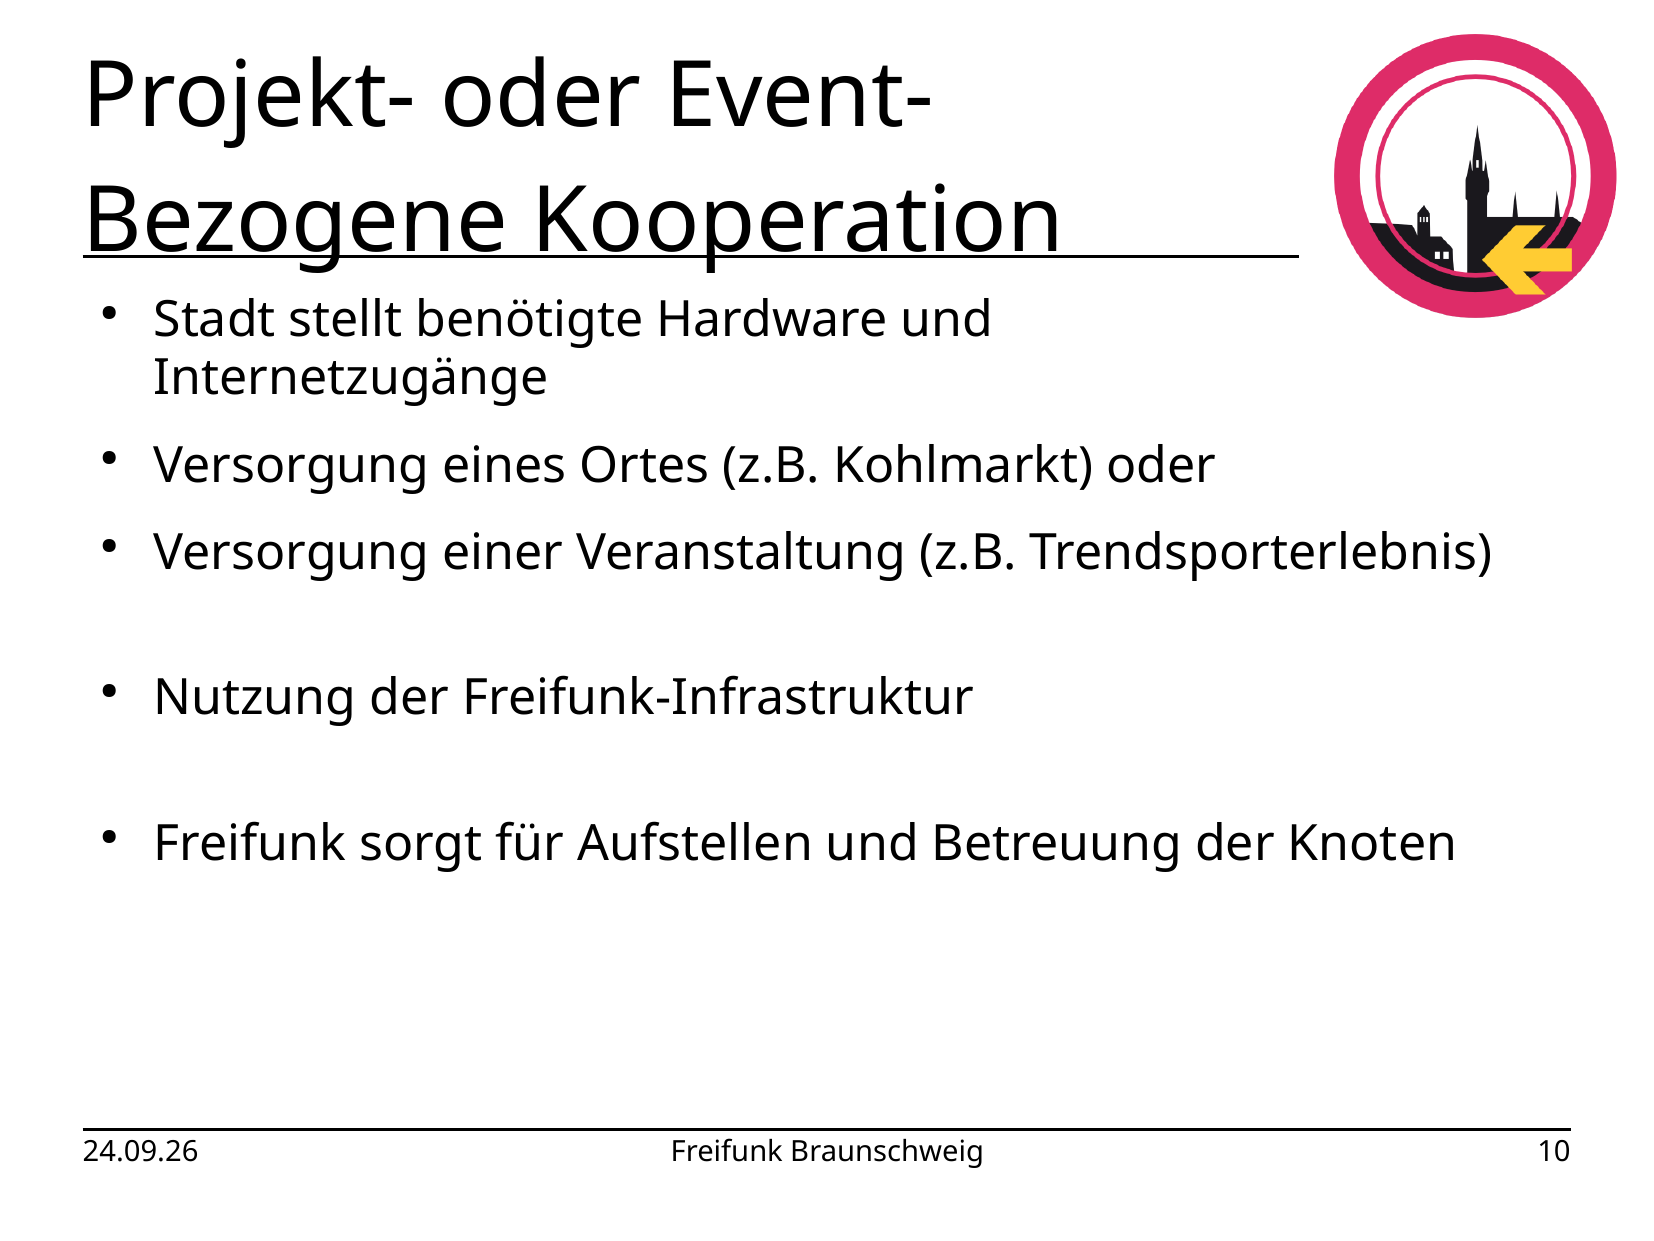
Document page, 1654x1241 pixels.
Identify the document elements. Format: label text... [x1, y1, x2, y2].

list Stadt stellt benötigte Hardware und Internetzugänge Versorgung eines Ortes (z.B. Kohlmarkt) oder Versorgung einer Veranstaltung (z.B. Trendsporterlebnis) Nutzung der Freifunk-Infrastruktur Freifunk sorgt für Aufstellen und Betreuung der Knoten [82, 290, 1538, 1010]
title Projekt- oder Event-Bezogene Kooperation [82, 45, 1300, 261]
picture [1331, 32, 1619, 319]
